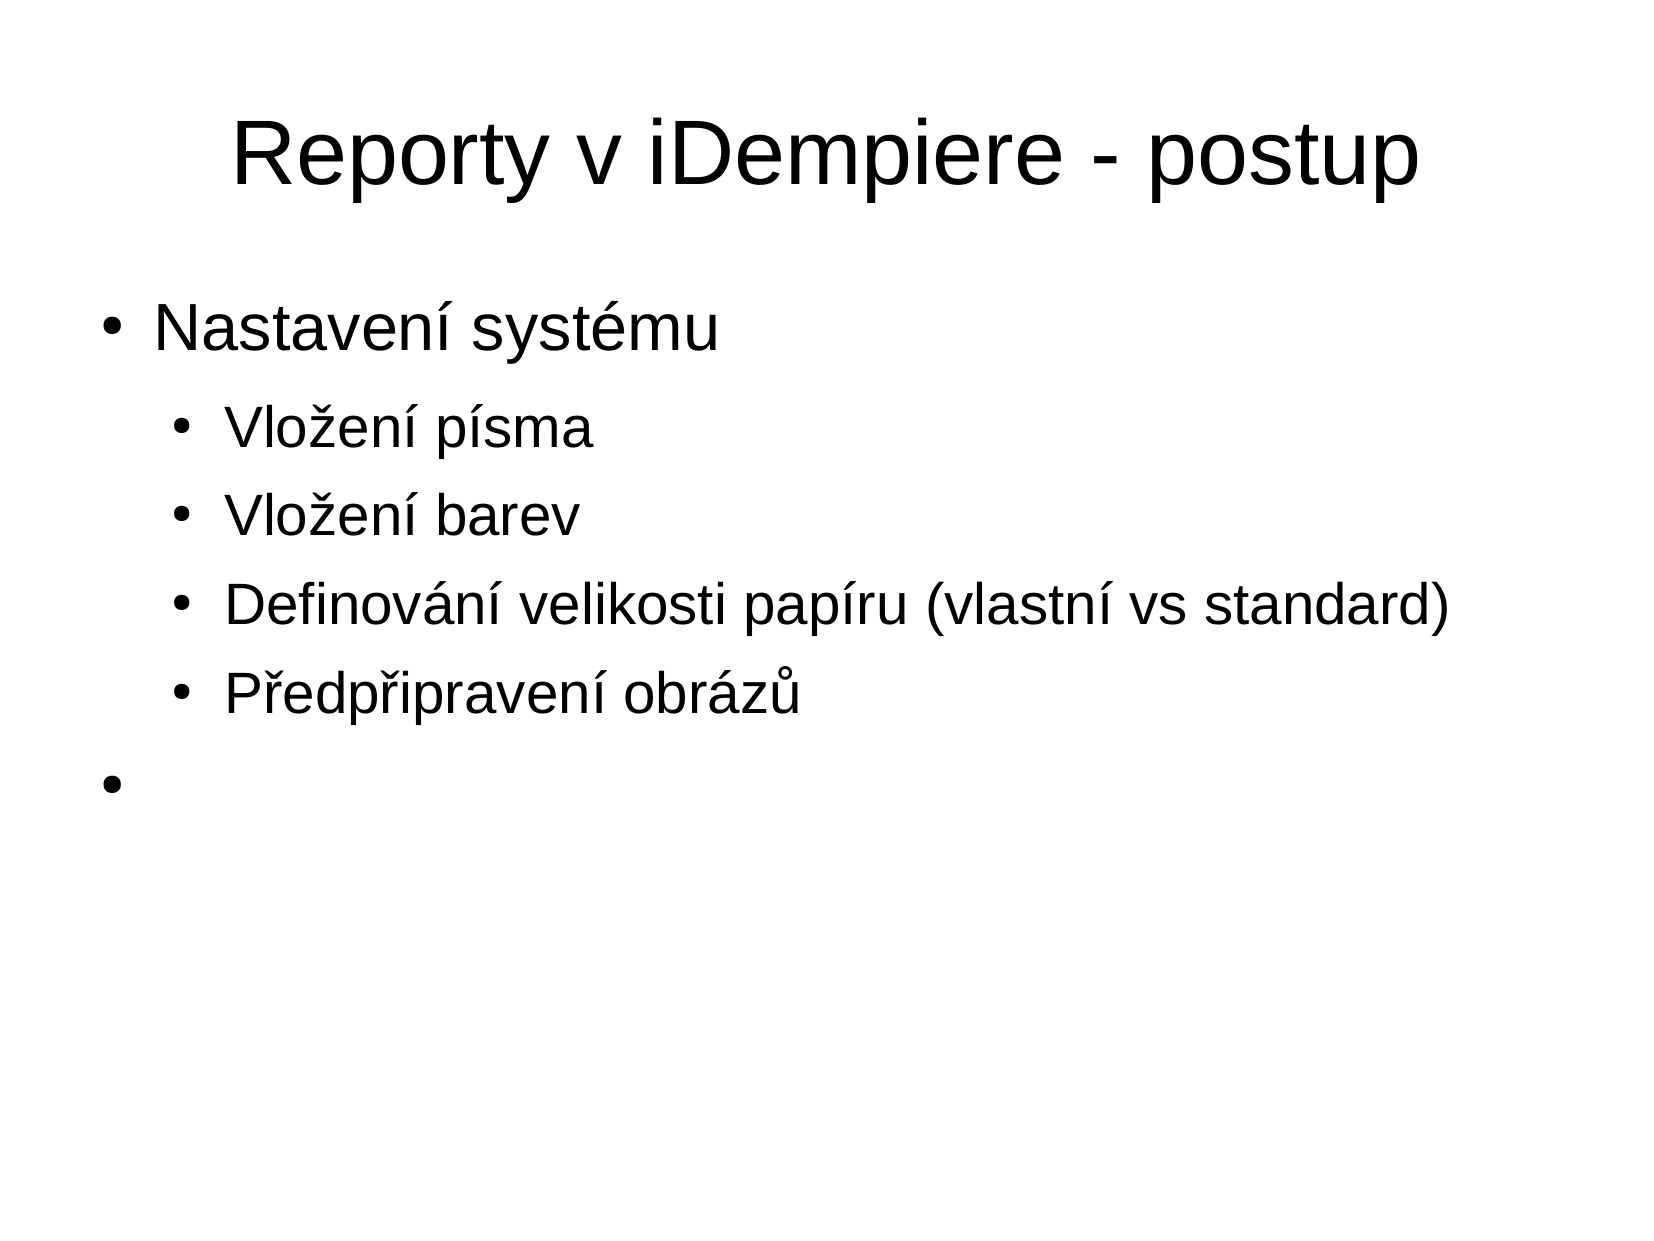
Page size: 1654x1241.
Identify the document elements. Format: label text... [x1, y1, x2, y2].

list Nastavení systému Vložení písma Vložení barev Definování velikosti papíru (vlastní vs standard) Předpřipravení obrázů [82, 290, 1571, 1109]
title Reporty v iDempiere - postup [82, 49, 1571, 257]
